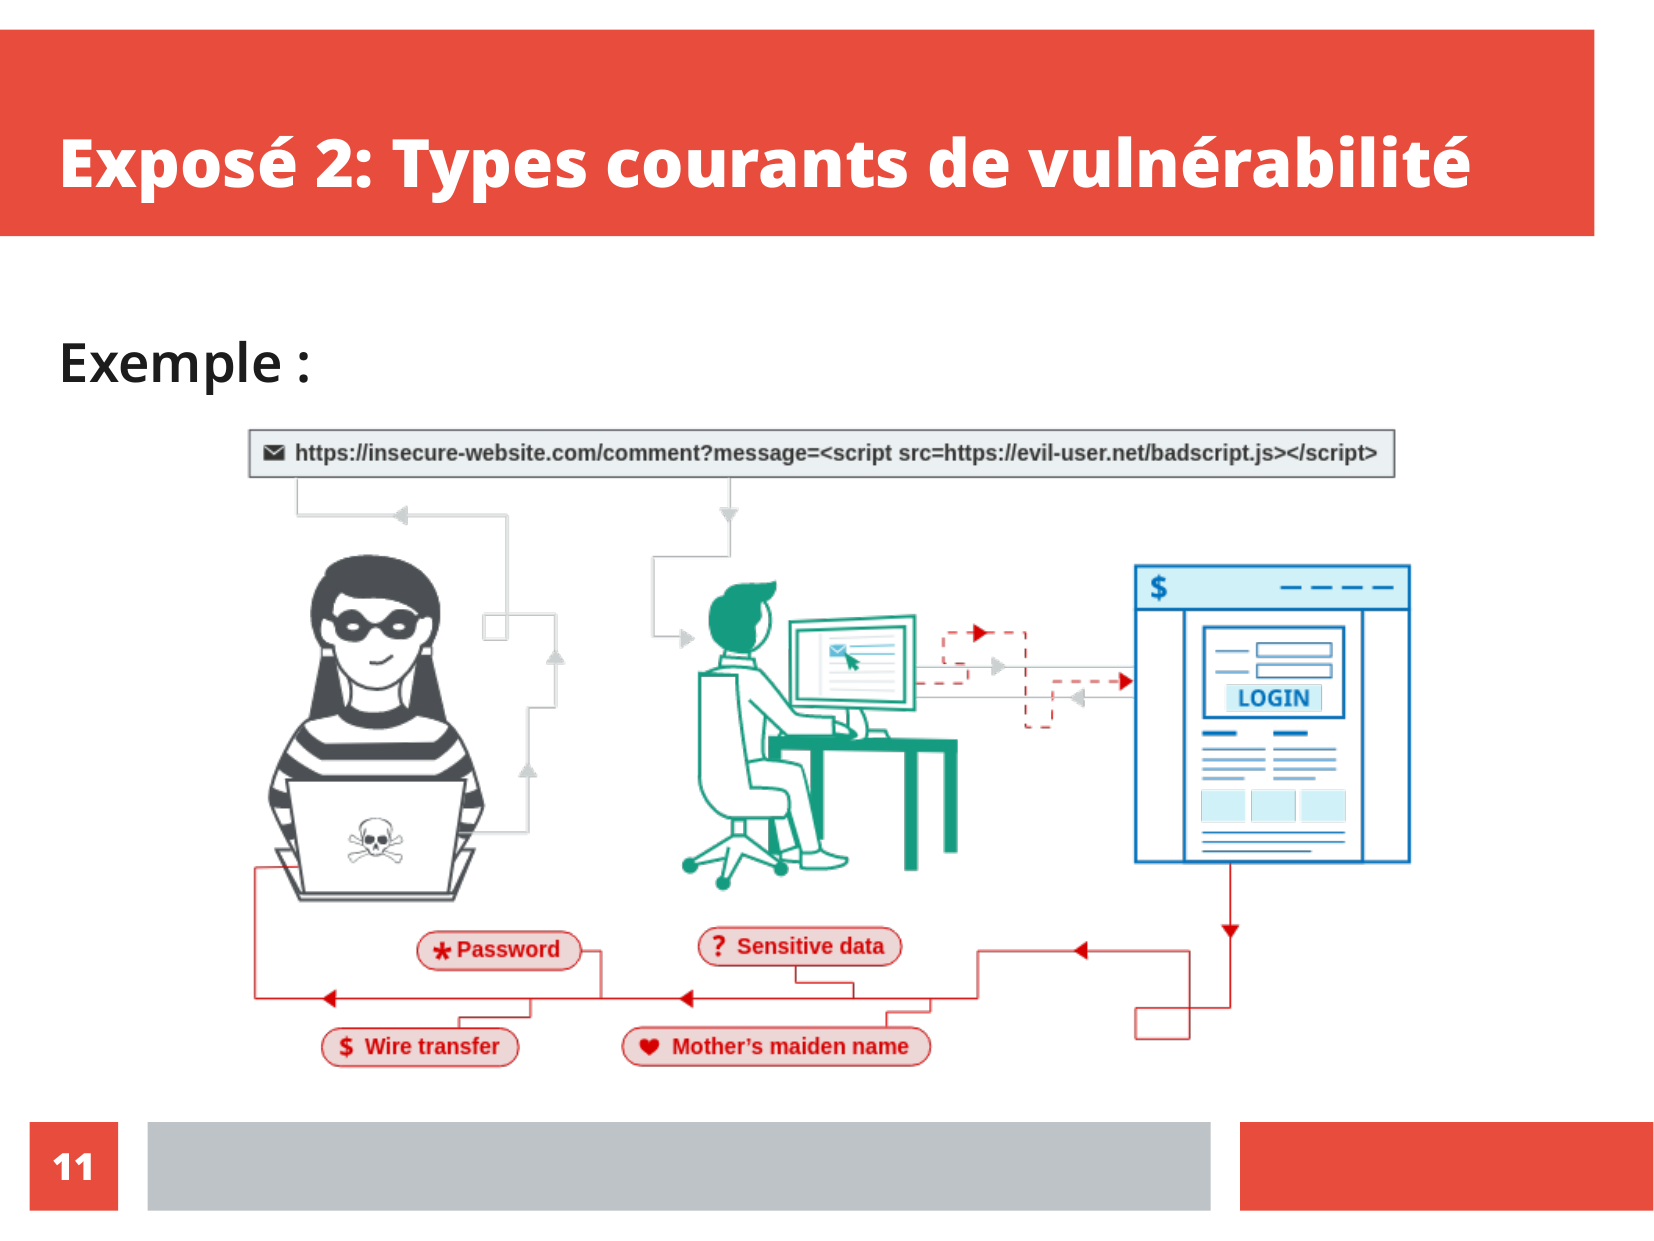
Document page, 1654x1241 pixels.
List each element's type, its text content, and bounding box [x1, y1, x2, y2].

picture [223, 403, 1444, 1092]
list Exemple : [59, 324, 1565, 1093]
title Exposé 2: Types courants de vulnérabilité [59, 59, 1595, 207]
